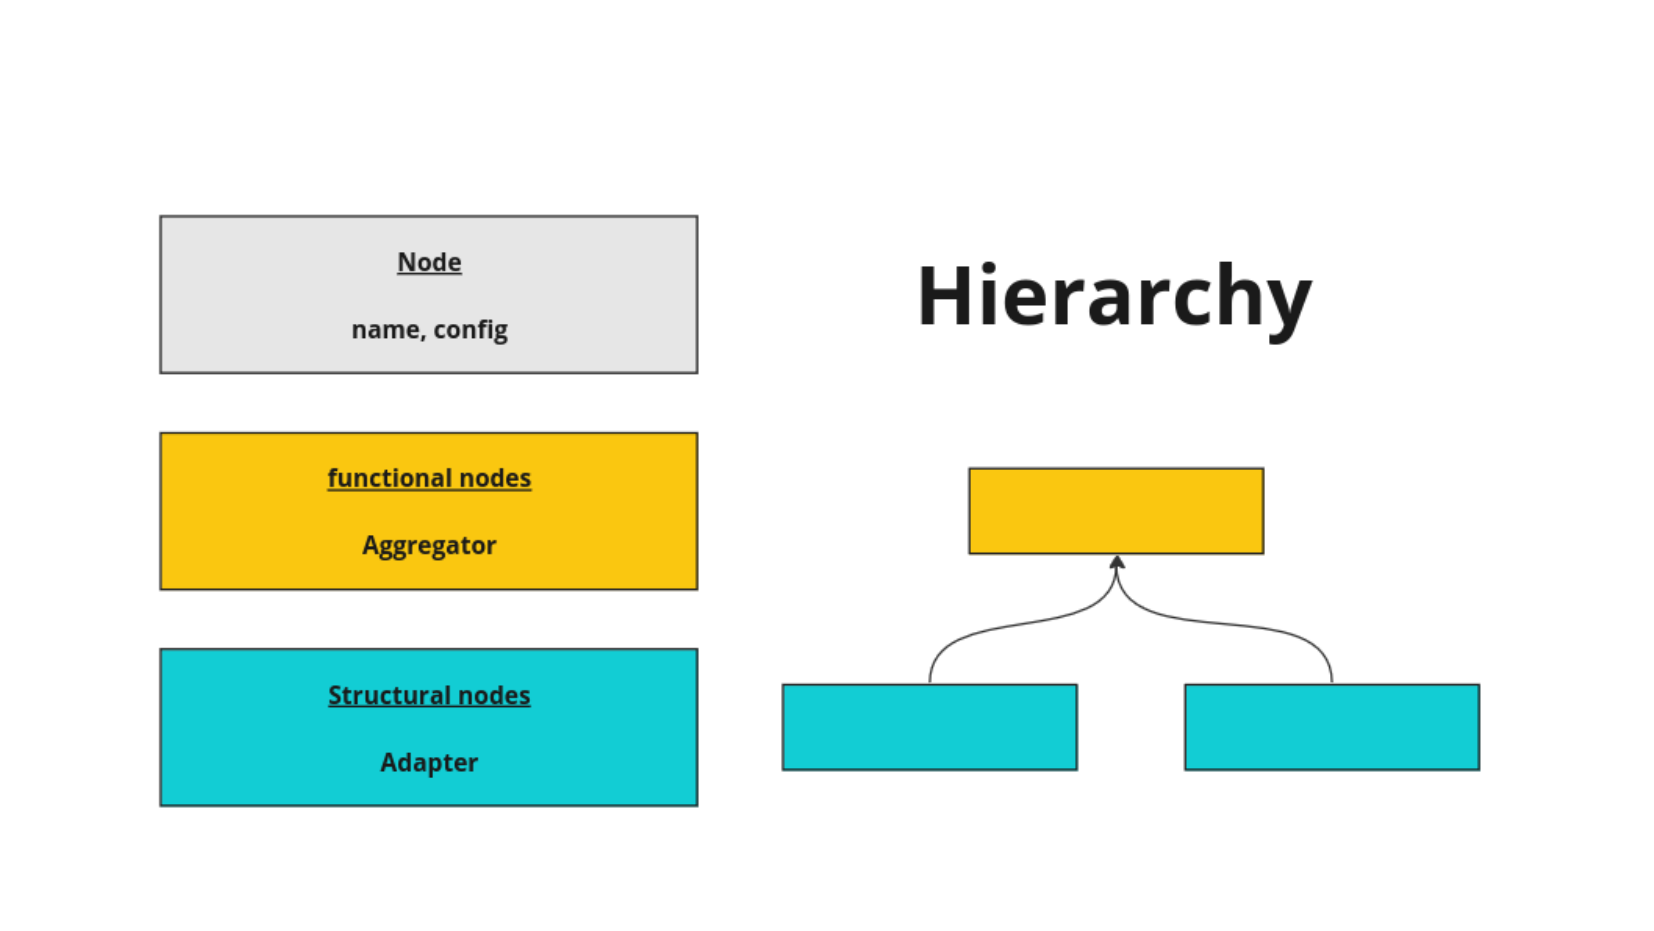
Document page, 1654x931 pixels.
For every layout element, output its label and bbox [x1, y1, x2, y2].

picture [139, 176, 1512, 839]
